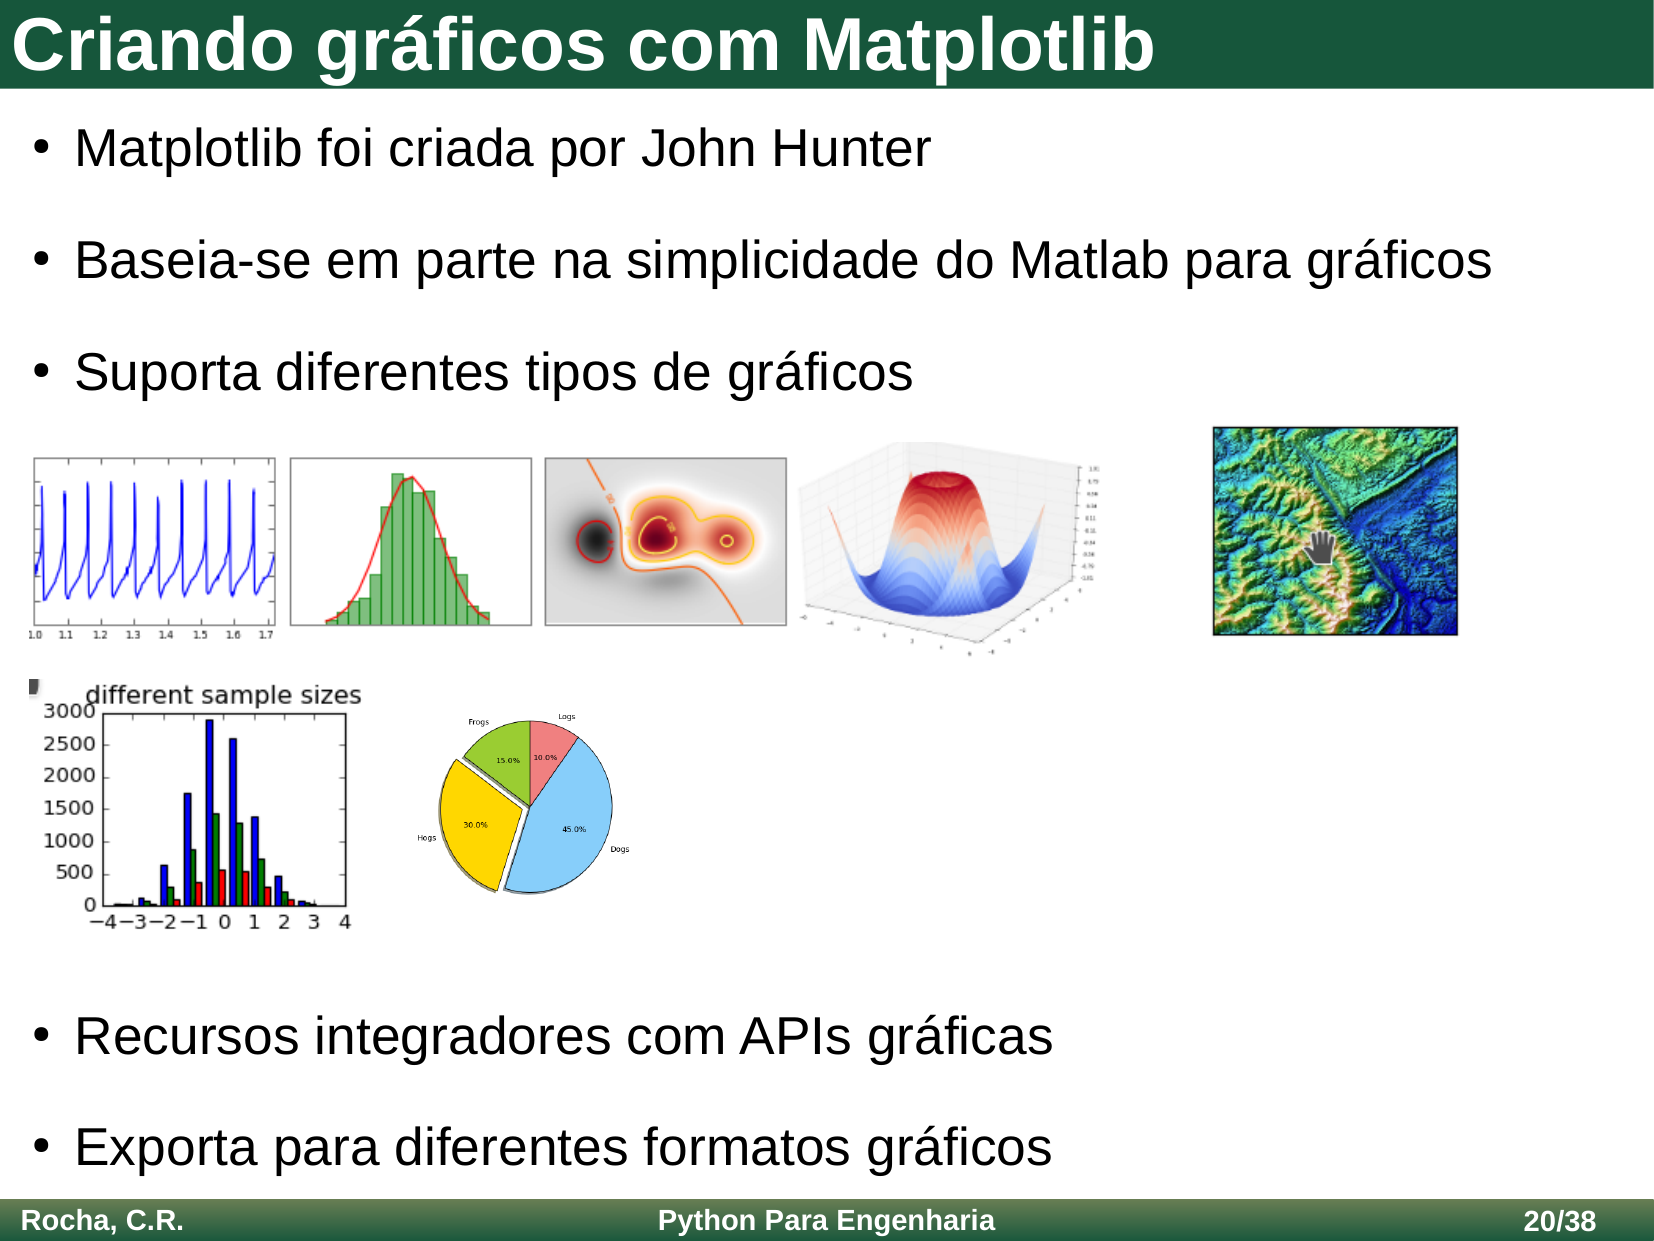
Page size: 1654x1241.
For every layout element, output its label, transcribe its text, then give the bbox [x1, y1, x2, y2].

picture [1196, 413, 1477, 650]
picture [397, 699, 650, 916]
picture [29, 679, 364, 940]
title Criando gráficos com Matplotlib [11, 0, 1625, 89]
picture [29, 442, 1103, 661]
list Matplotlib foi criada por John Hunter Baseia-se em parte na simplicidade do Matlab para gráficos Suporta diferentes tipos de gráficos Recursos integradores com APIs gráficas Exporta para diferentes formatos gráficos [17, 118, 1625, 1182]
